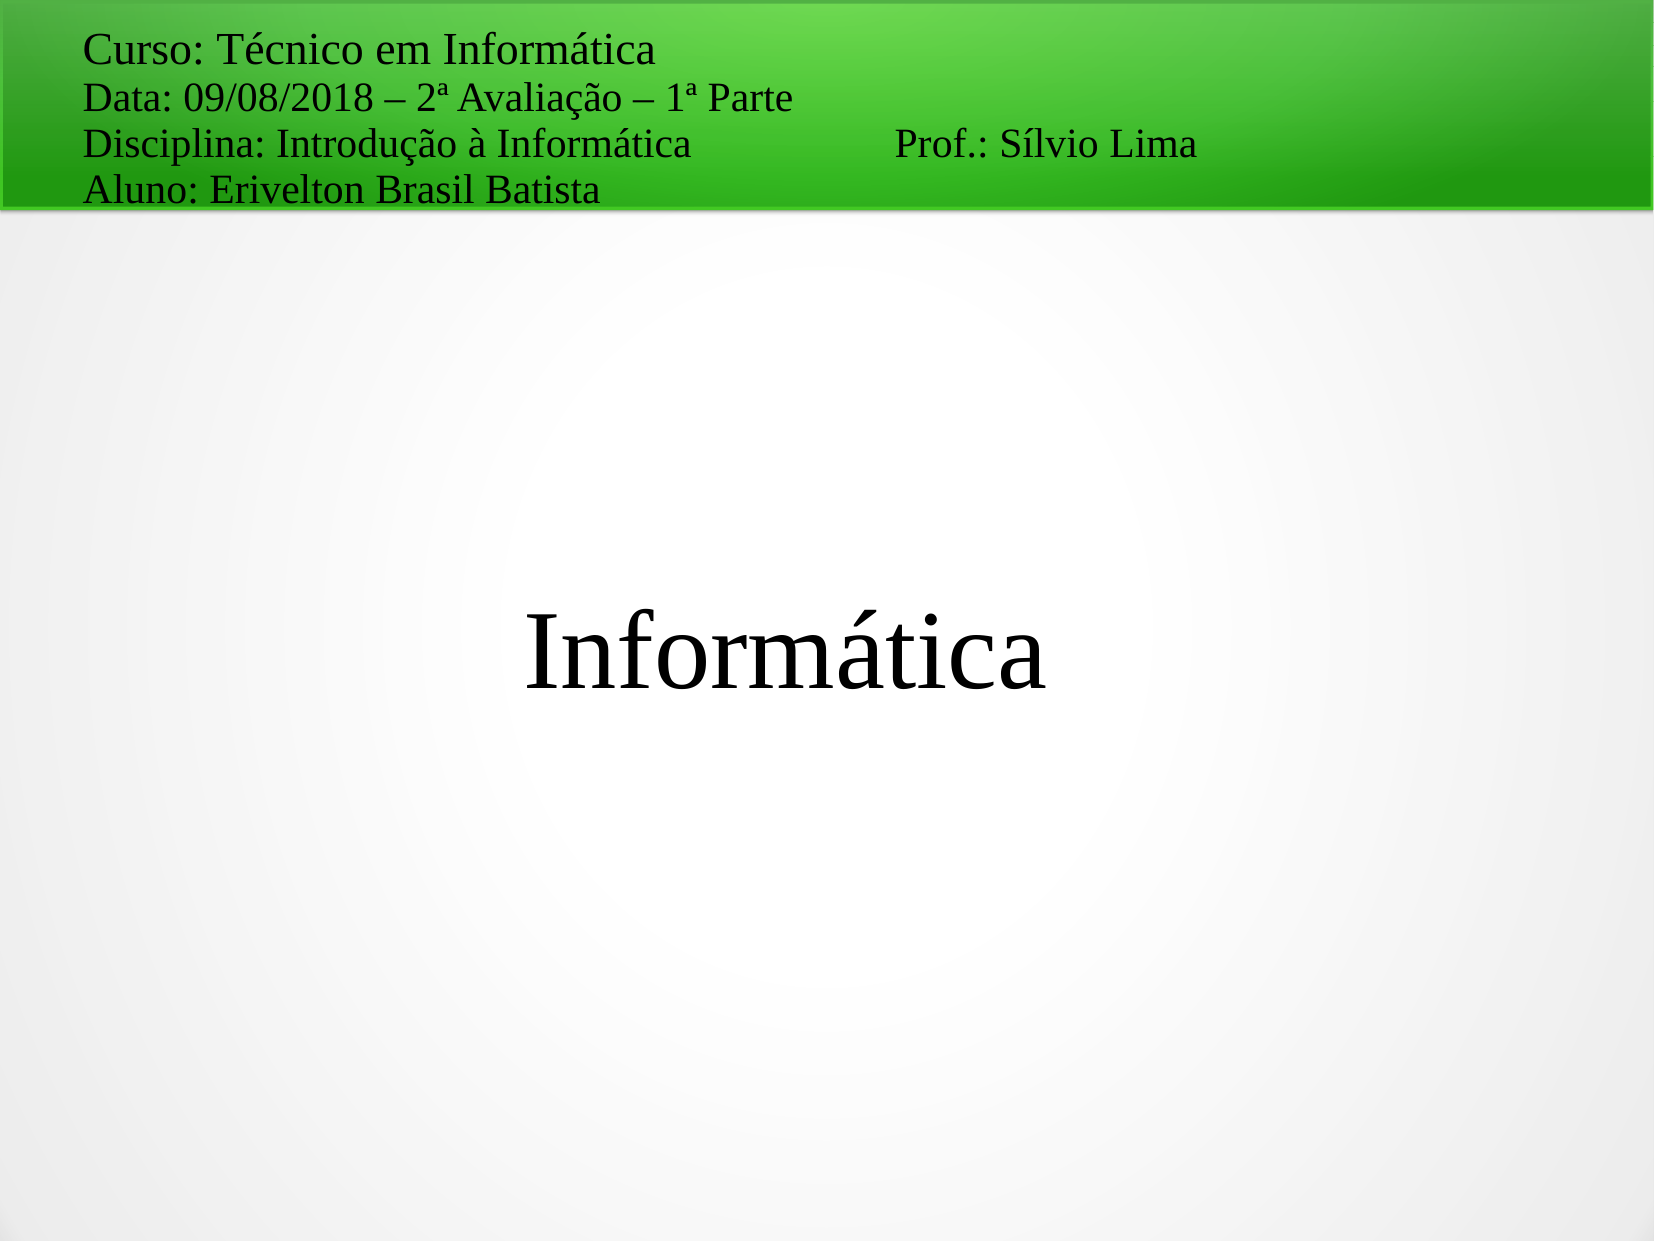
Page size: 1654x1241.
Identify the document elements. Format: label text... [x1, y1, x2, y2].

text_box Informática [508, 581, 1063, 721]
title Curso: Técnico em Informática Data: 09/08/2018 – 2ª Avaliação – 1ª Parte Disciplina: Introdução à Informática Prof.: Sílvio Lima Aluno: Erivelton Brasil Batista [82, 22, 1571, 215]
